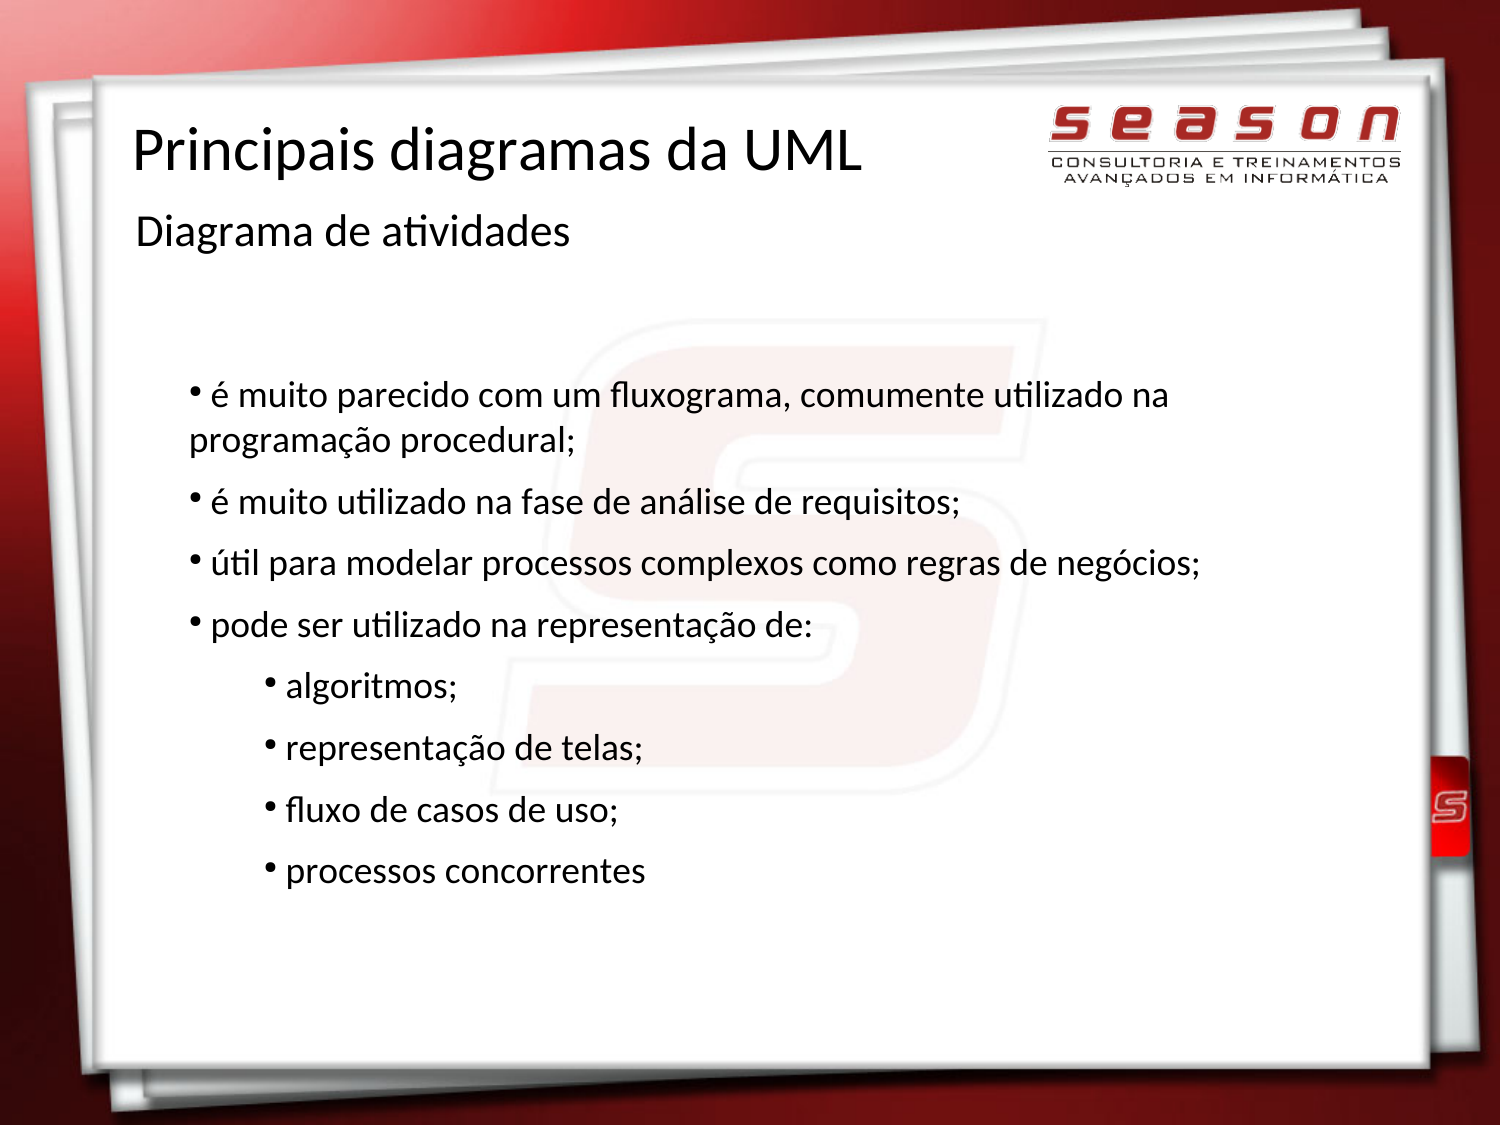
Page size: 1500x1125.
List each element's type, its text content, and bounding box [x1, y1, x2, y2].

text_box Diagrama de atividades [119, 200, 1240, 256]
title Principais diagramas da UML [118, 33, 1394, 257]
text_box é muito parecido com um fluxograma, comumente utilizado na programação procedural; é muito utilizado na fase de análise de requisitos; útil para modelar processos complexos como regras de negócios; pode ser utilizado na representação de: algoritmos; representação de telas; fluxo de casos de uso; processos concorrentes [188, 347, 1328, 914]
picture [0, 0, 1500, 1125]
